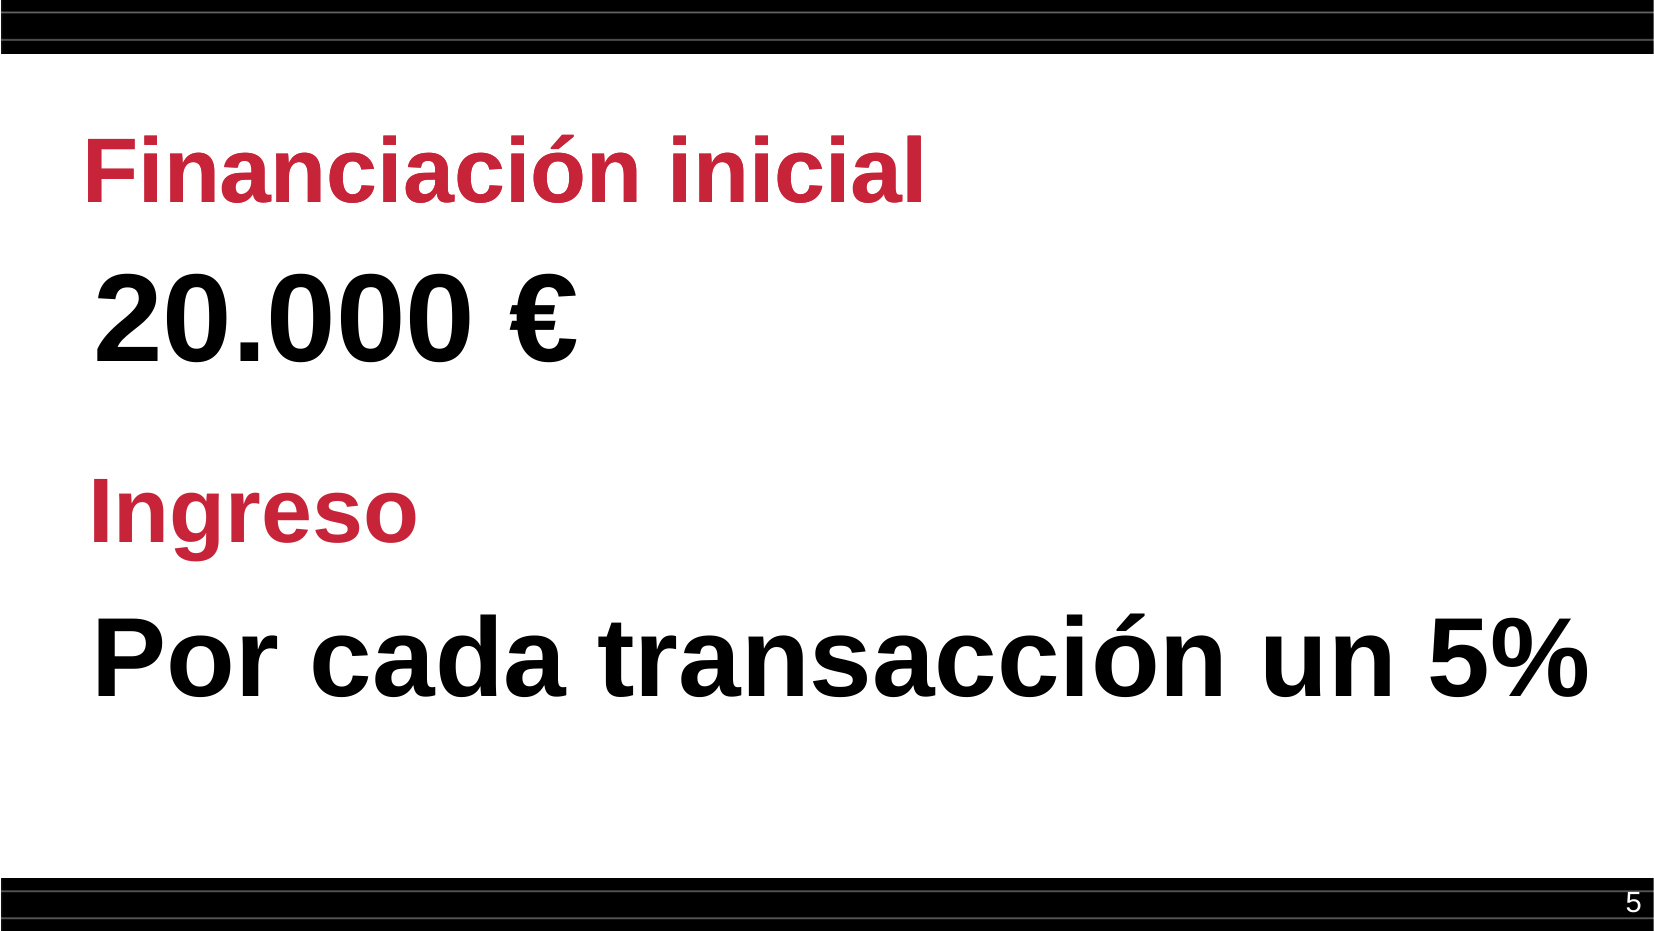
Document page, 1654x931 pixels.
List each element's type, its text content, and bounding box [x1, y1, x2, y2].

text_box Por cada transacción un 5% [88, 517, 1595, 798]
picture [1, 0, 1654, 54]
title Ingreso [88, 432, 1577, 517]
title Financiación inicial [82, 92, 1571, 249]
subtitle 20.000 € [82, 249, 591, 414]
picture [1, 878, 1654, 931]
